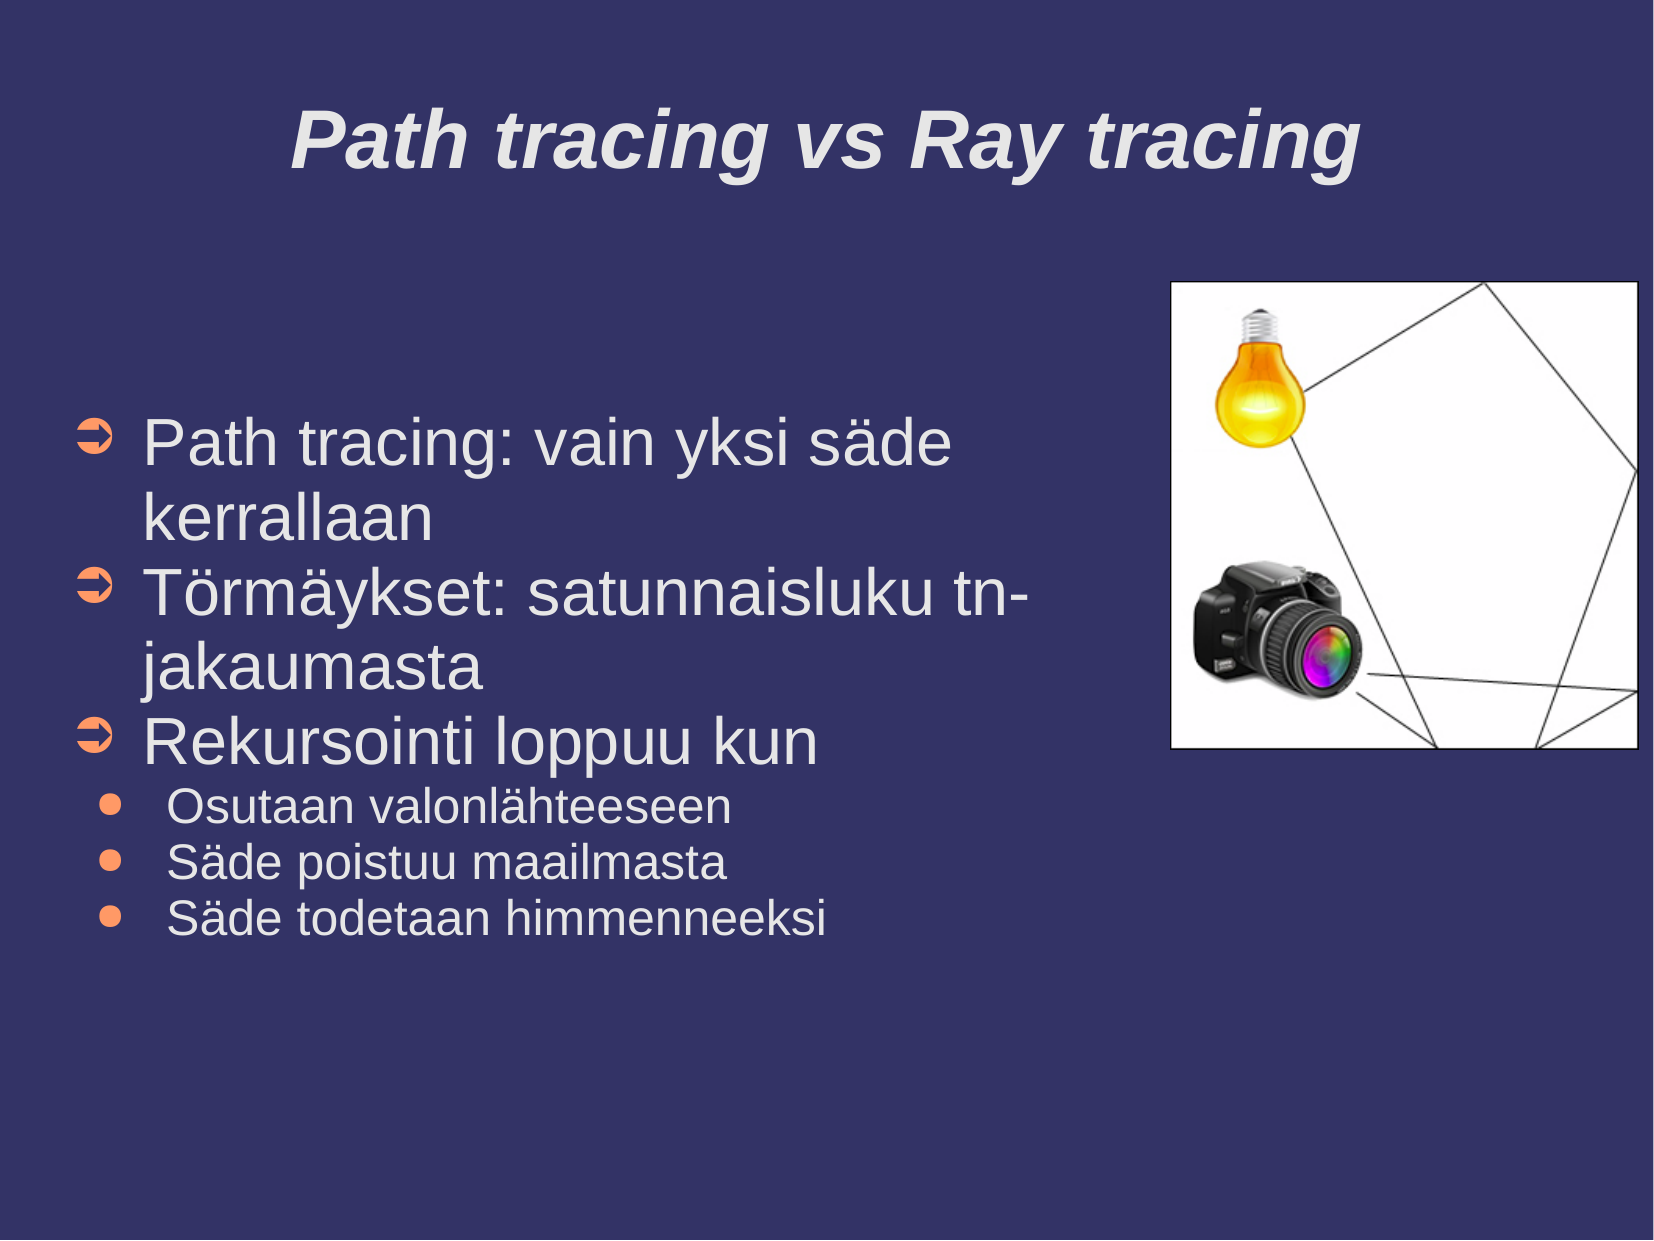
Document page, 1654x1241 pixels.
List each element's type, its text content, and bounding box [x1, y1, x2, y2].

list Path tracing: vain yksi säde kerrallaan Törmäykset: satunnaisluku tn- jakaumasta Rekursointi loppuu kun Osutaan valonlähteeseen Säde poistuu maailmasta Säde todetaan himmenneeksi [60, 405, 1201, 1155]
picture [1170, 281, 1639, 751]
title Path tracing vs Ray tracing [59, 61, 1595, 219]
